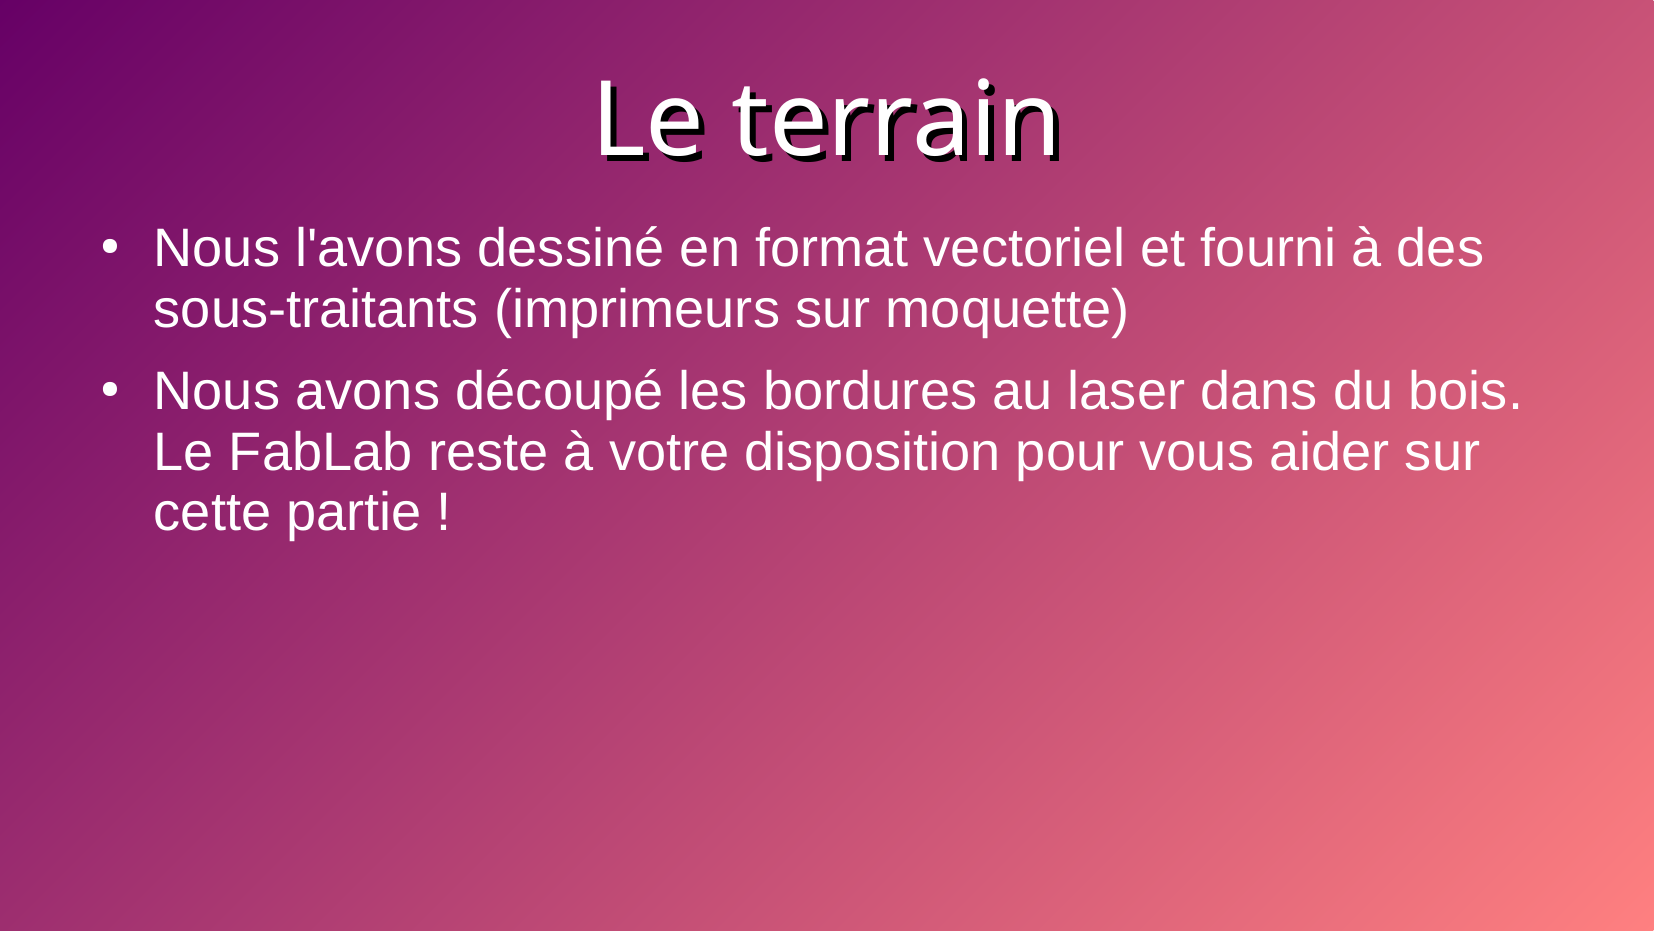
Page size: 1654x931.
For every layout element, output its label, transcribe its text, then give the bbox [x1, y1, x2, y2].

title Le terrain [82, 37, 1571, 193]
list Nous l'avons dessiné en format vectoriel et fourni à des sous-traitants (imprimeurs sur moquette) Nous avons découpé les bordures au laser dans du bois. Le FabLab reste à votre disposition pour vous aider sur cette partie ! [82, 217, 1571, 758]
